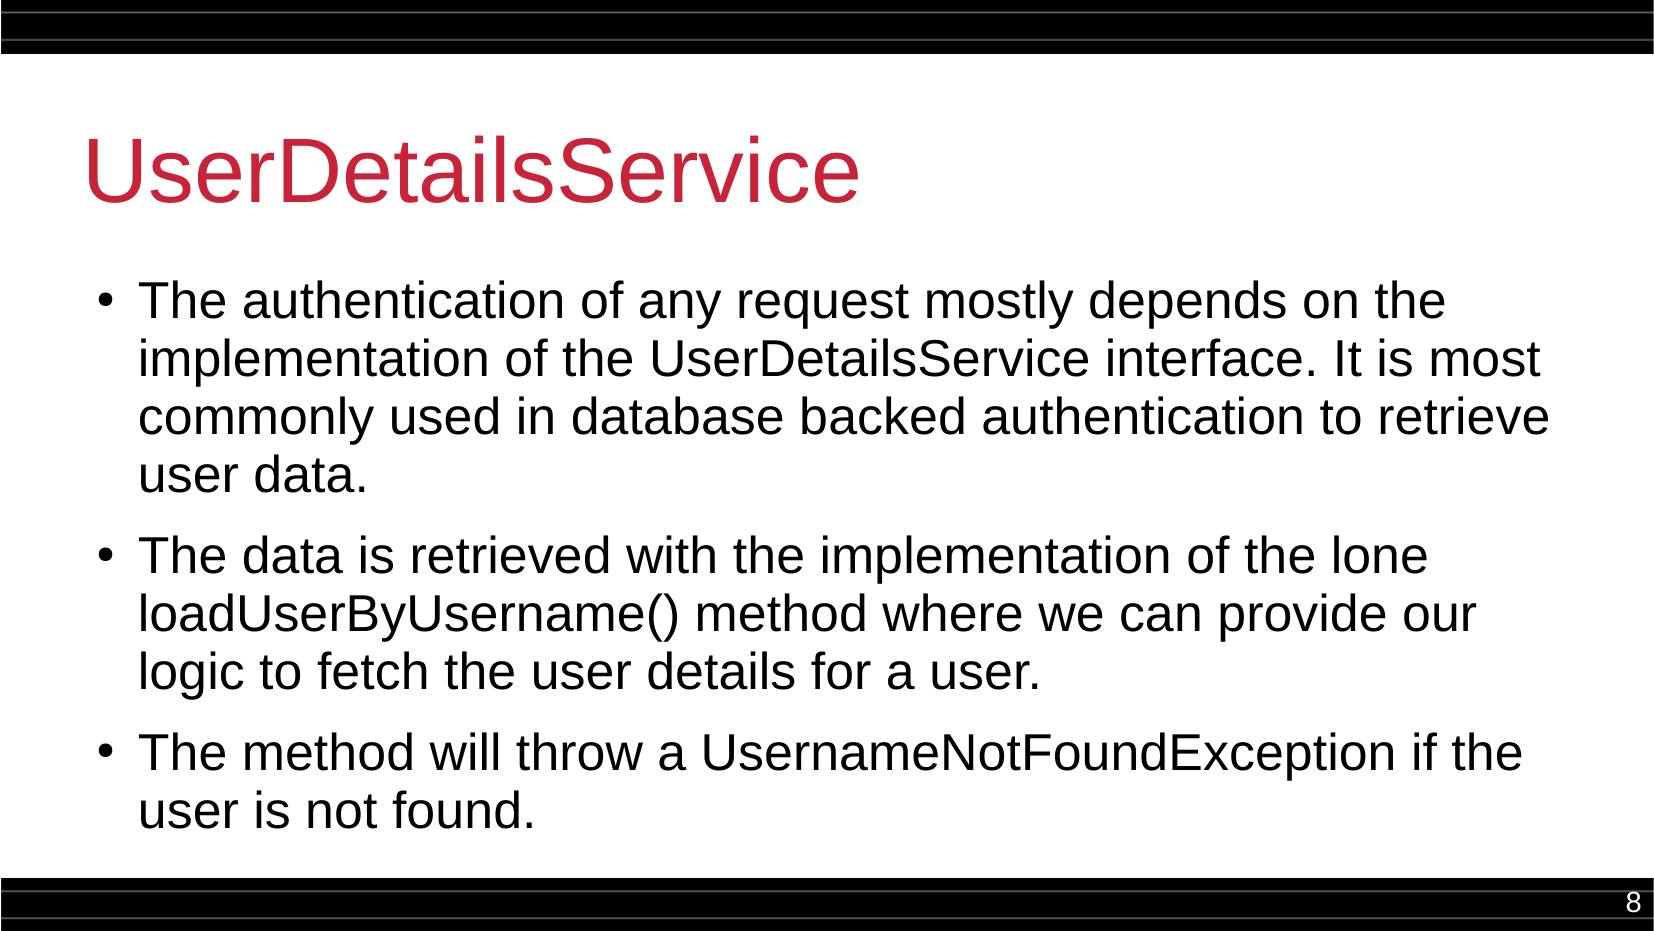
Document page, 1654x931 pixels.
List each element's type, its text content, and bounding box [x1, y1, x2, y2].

picture [1, 0, 1654, 54]
picture [1, 878, 1654, 931]
list The authentication of any request mostly depends on the implementation of the UserDetailsService interface. It is most commonly used in database backed authentication to retrieve user data. The data is retrieved with the implementation of the lone loadUserByUsername() method where we can provide our logic to fetch the user details for a user. The method will throw a UsernameNotFoundException if the user is not found. [82, 271, 1571, 851]
title UserDetailsService [82, 92, 1571, 249]
